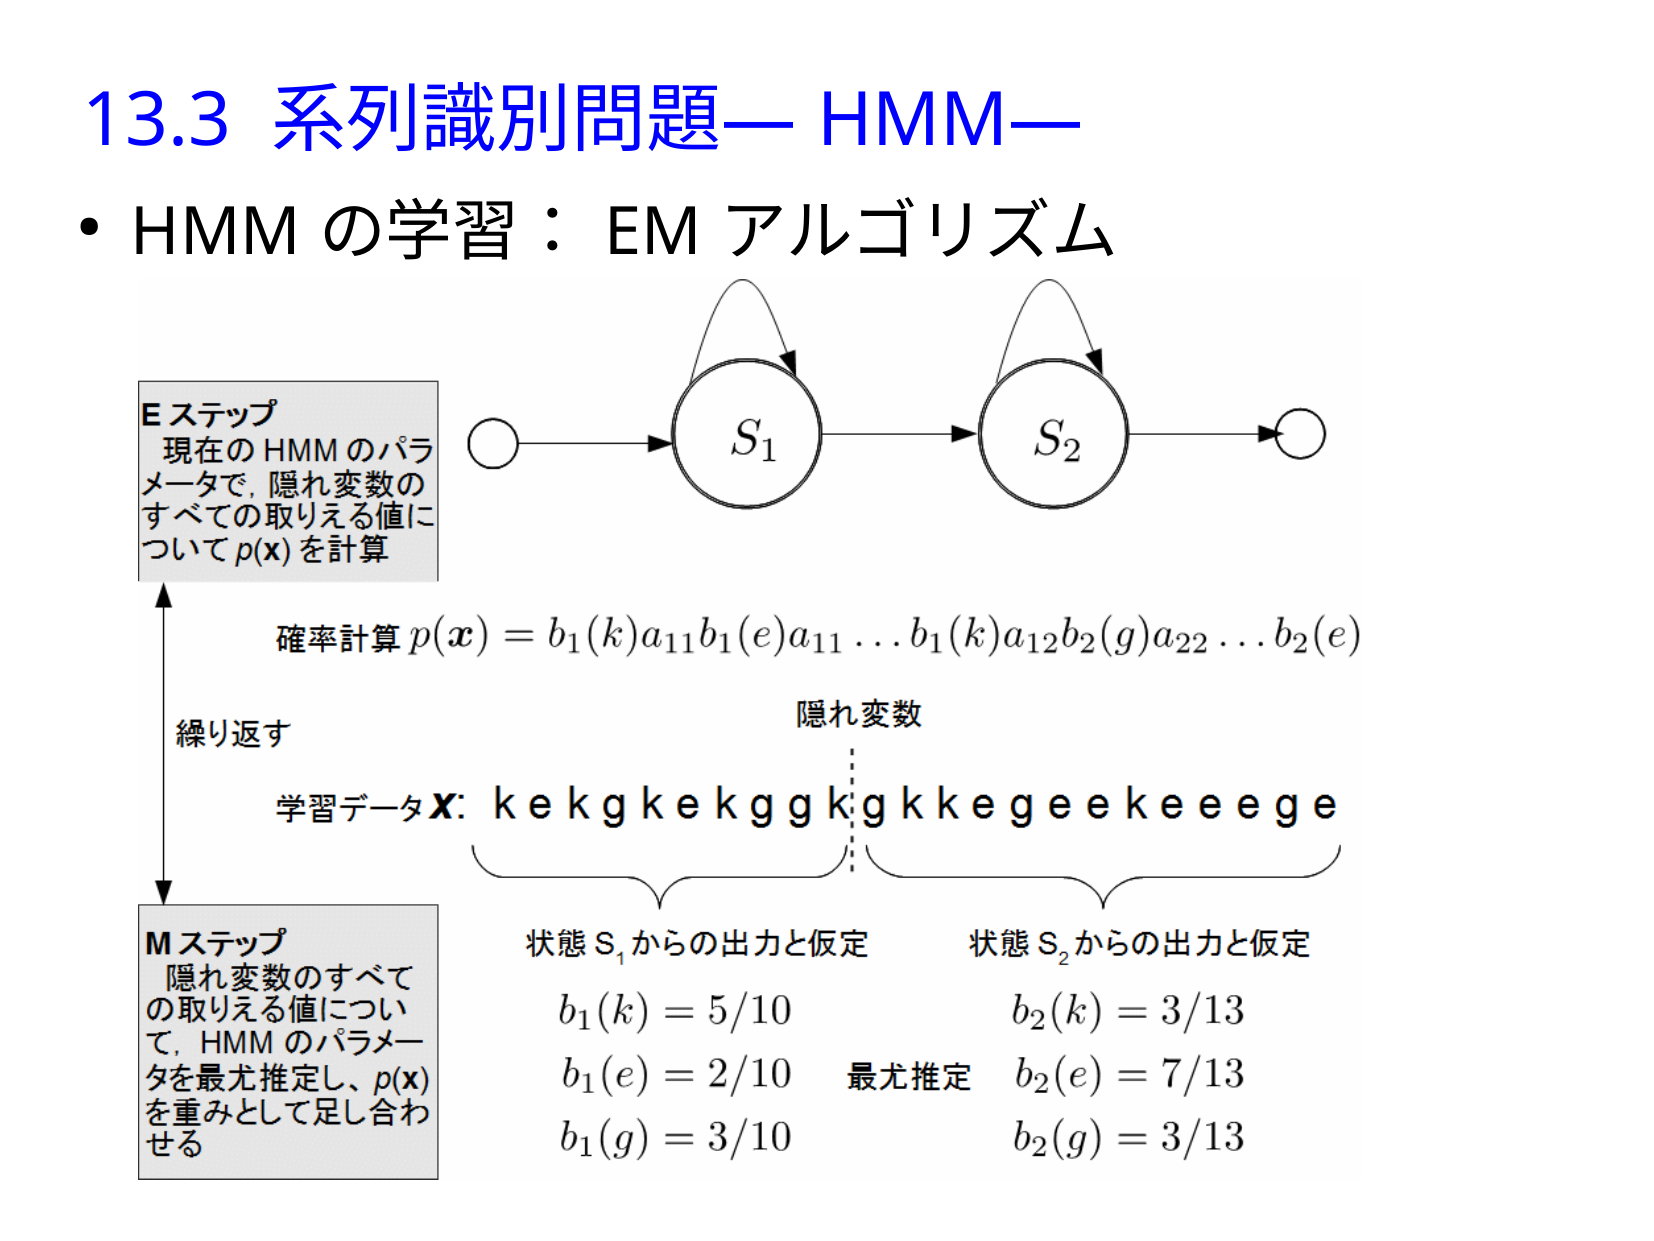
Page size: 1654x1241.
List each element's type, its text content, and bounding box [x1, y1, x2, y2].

picture [138, 288, 1362, 1180]
list HMMの学習：EMアルゴリズム [59, 183, 1548, 288]
title 13.3 系列識別問題―HMM― [82, 49, 1571, 184]
